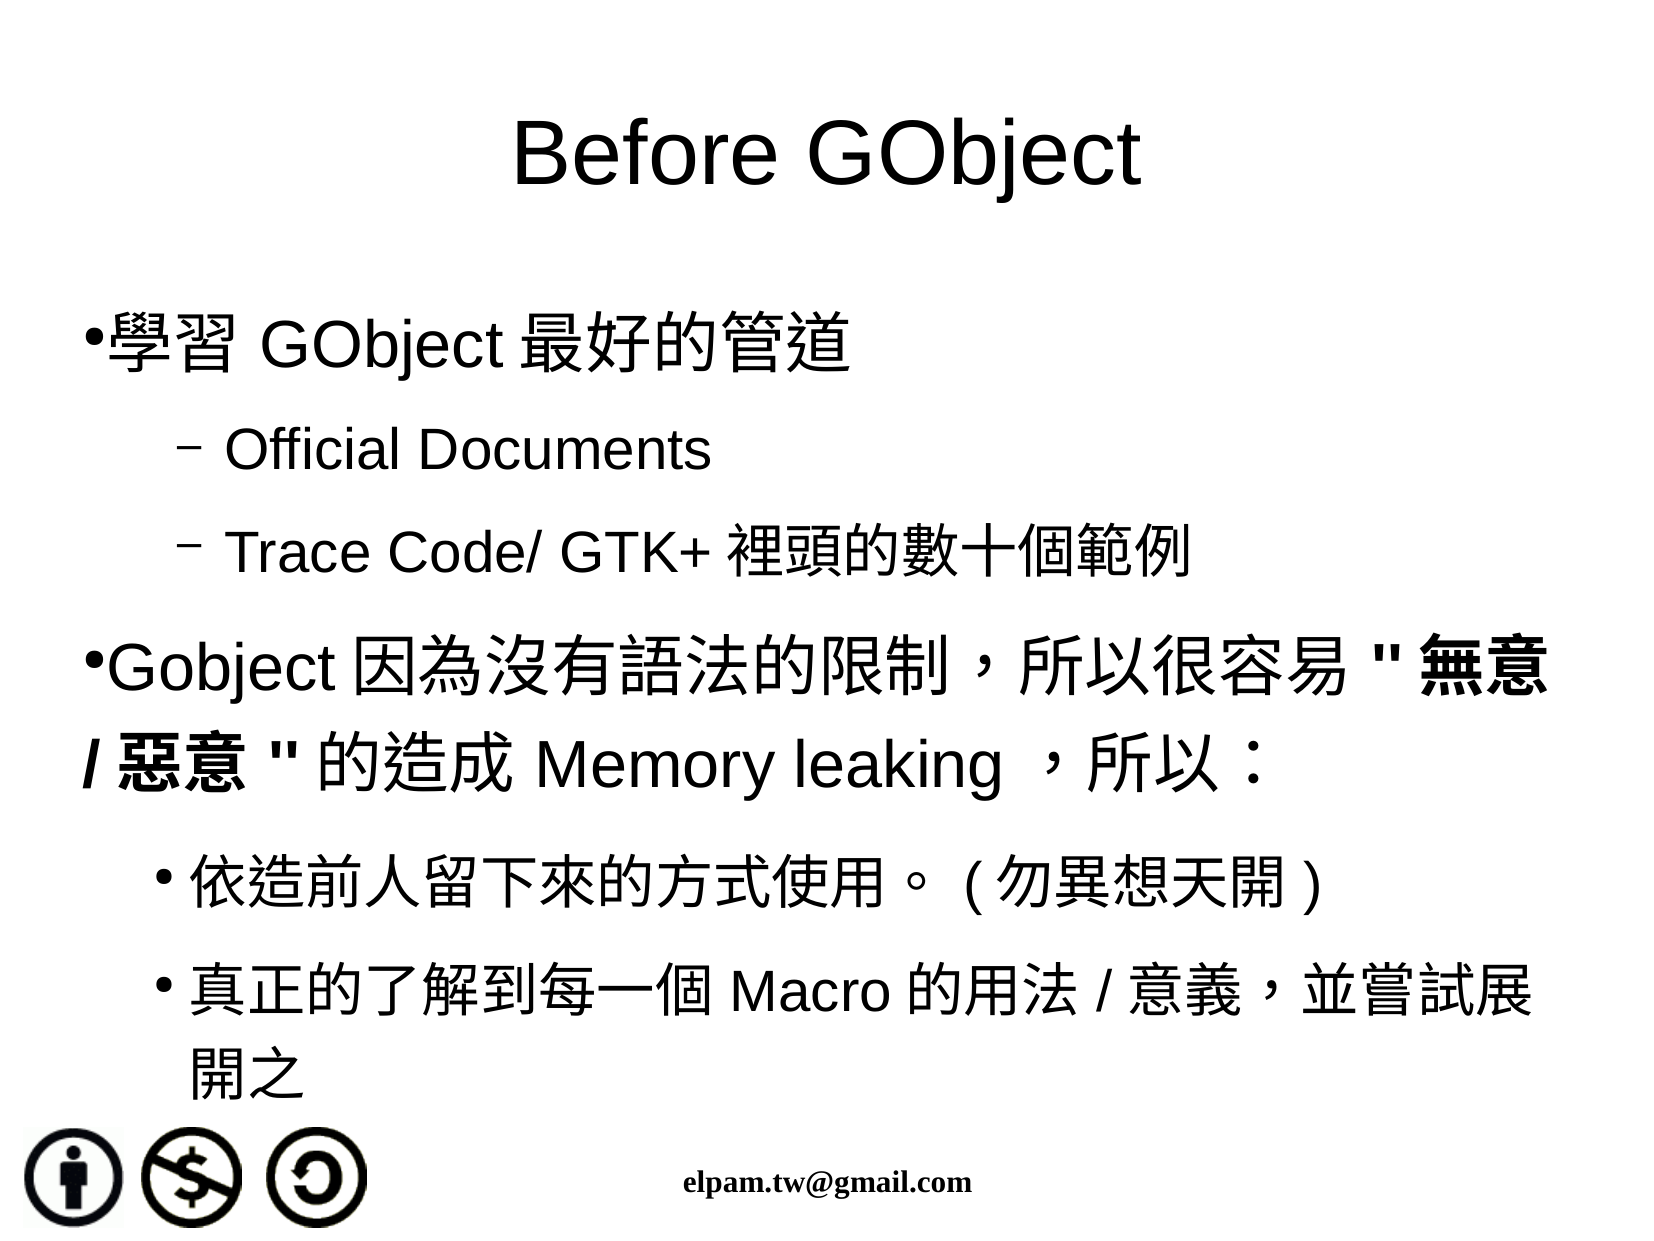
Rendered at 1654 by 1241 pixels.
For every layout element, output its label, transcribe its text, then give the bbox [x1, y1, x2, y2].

picture [266, 1127, 367, 1228]
picture [23, 1127, 124, 1228]
list 學習GObject最好的管道 Official Documents Trace Code/ GTK+裡頭的數十個範例 Gobject因為沒有語法的限制，所以很容易''無意/惡意''的造成Memory leaking，所以： 依造前人留下來的方式使用。(勿異想天開) 真正的了解到每一個Macro的用法/意義，並嘗試展開之 [82, 290, 1571, 1094]
title Before GObject [82, 56, 1571, 250]
picture [141, 1127, 242, 1228]
